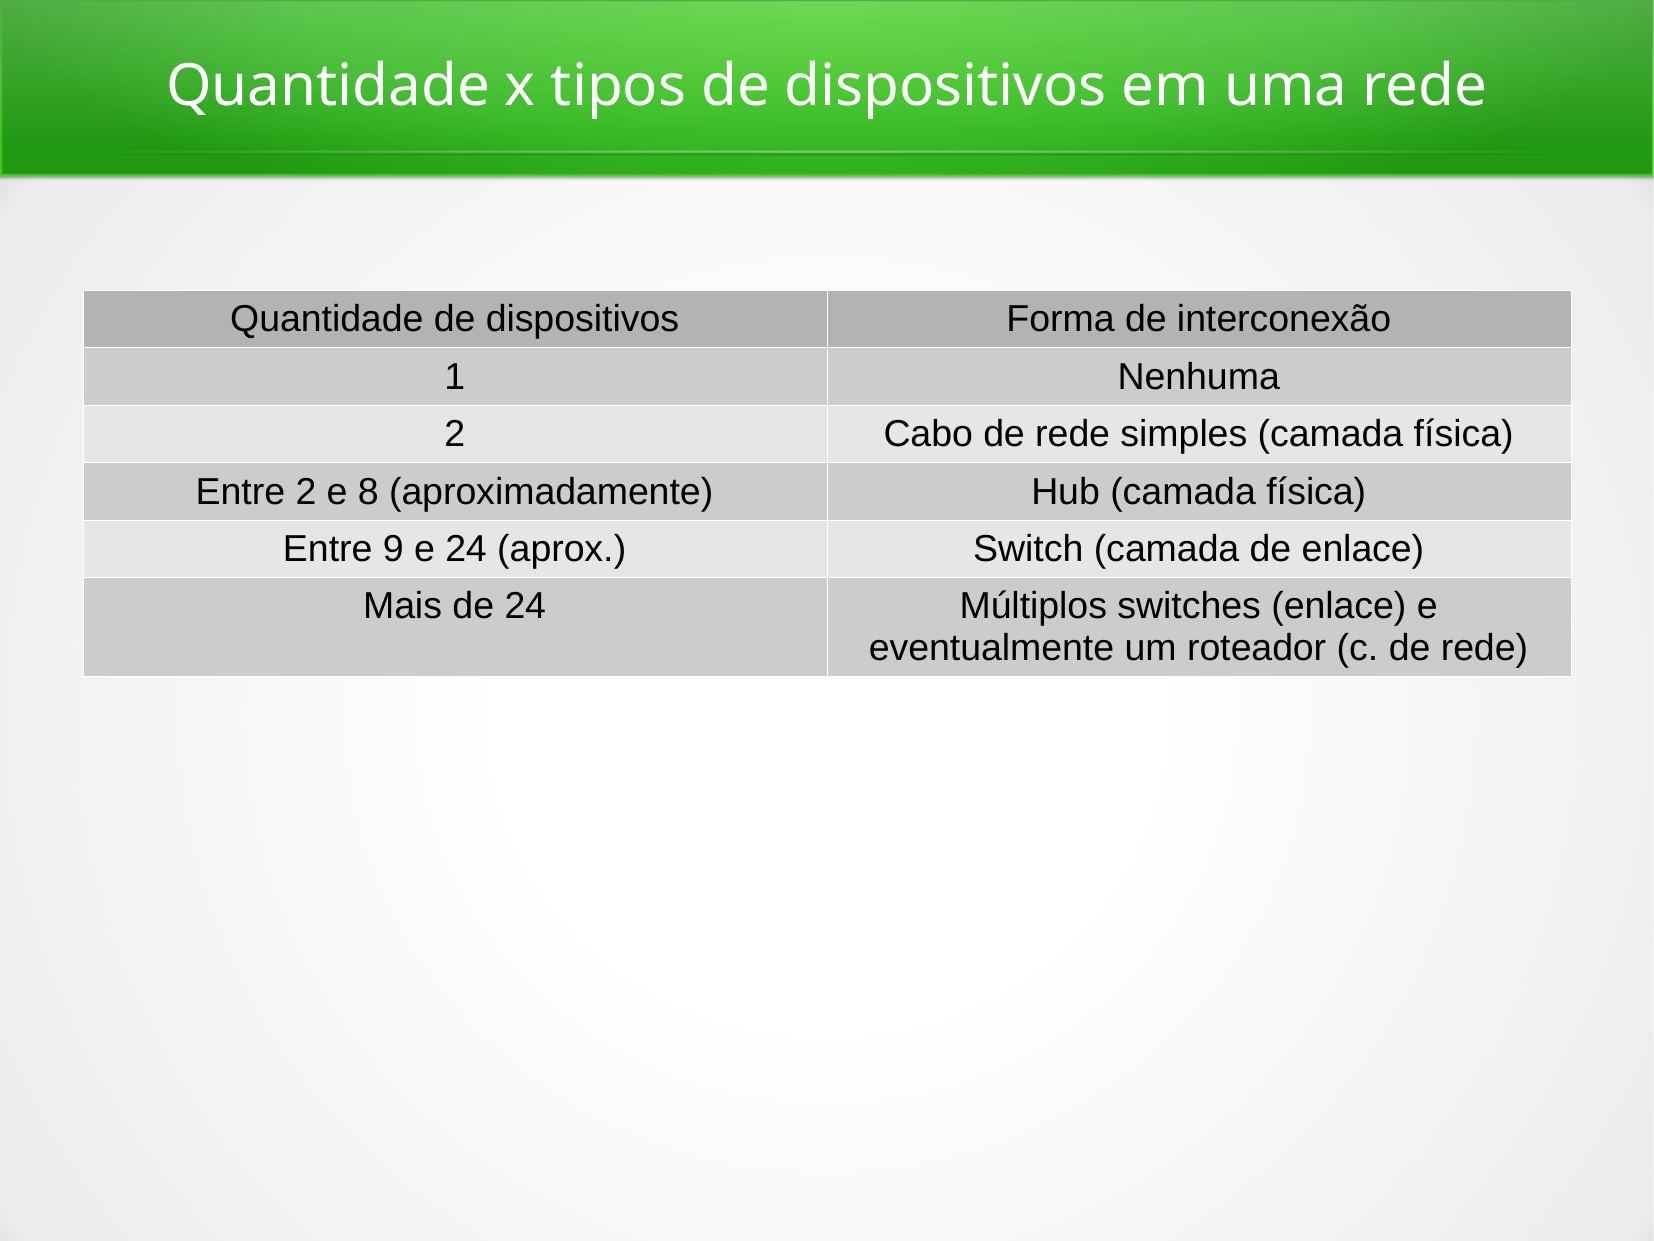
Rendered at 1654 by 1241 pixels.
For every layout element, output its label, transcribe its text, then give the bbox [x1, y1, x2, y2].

table_cell Switch (camada de enlace) [828, 521, 1571, 577]
table_cell Mais de 24 [84, 578, 827, 676]
table_cell Entre 2 e 8 (aproximadamente) [84, 463, 827, 520]
table_cell Múltiplos switches (enlace) e eventualmente um roteador (c. de rede) [828, 578, 1571, 676]
title Quantidade x tipos de dispositivos em uma rede [82, 11, 1571, 154]
table_header Forma de interconexão [828, 291, 1571, 347]
table_header Quantidade de dispositivos [84, 291, 827, 347]
table_cell Nenhuma [828, 348, 1571, 405]
table_cell Hub (camada física) [828, 463, 1571, 520]
table_cell Cabo de rede simples (camada física) [828, 406, 1571, 462]
picture [0, 0, 1654, 1241]
table_cell 2 [84, 406, 827, 462]
table_cell 1 [84, 348, 827, 405]
table_cell Entre 9 e 24 (aprox.) [84, 521, 827, 577]
